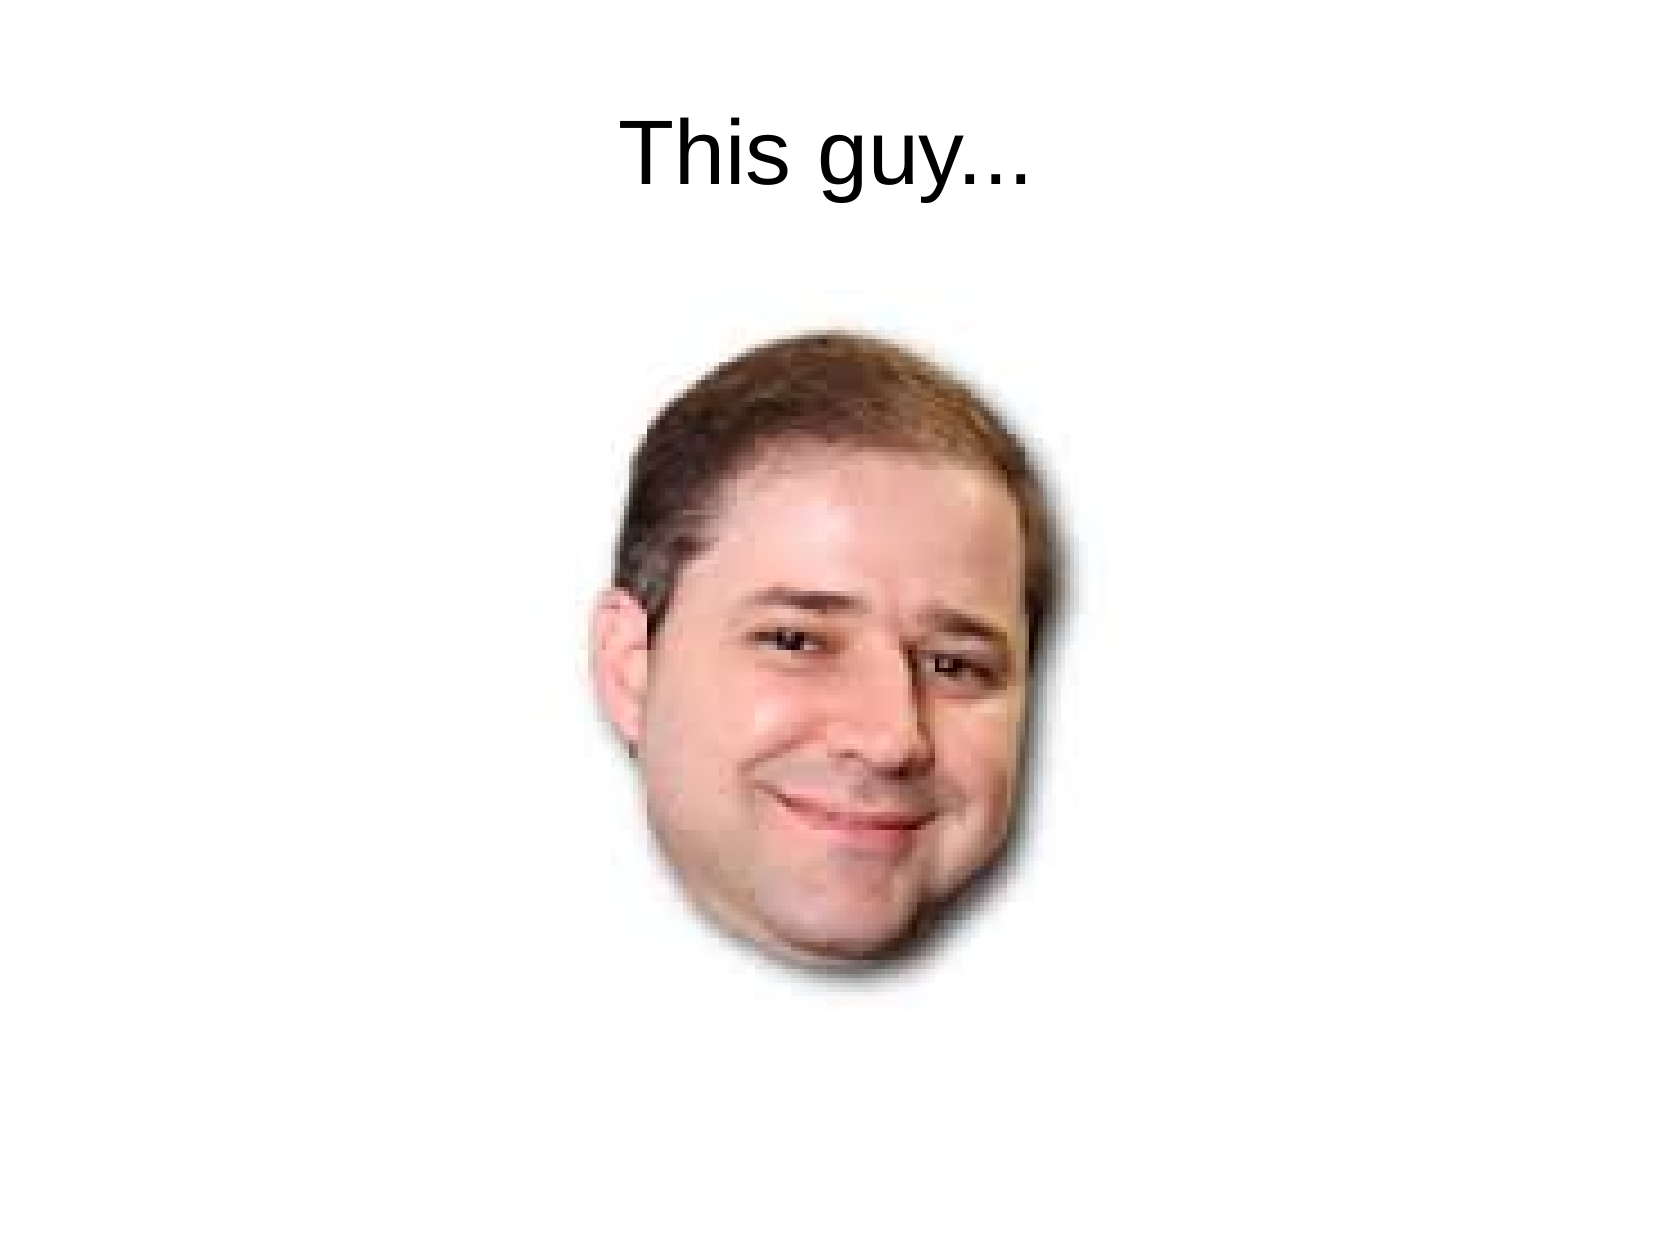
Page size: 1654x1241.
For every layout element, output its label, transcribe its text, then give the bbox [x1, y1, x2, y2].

title This guy... [82, 49, 1571, 257]
picture [467, 290, 1187, 1010]
